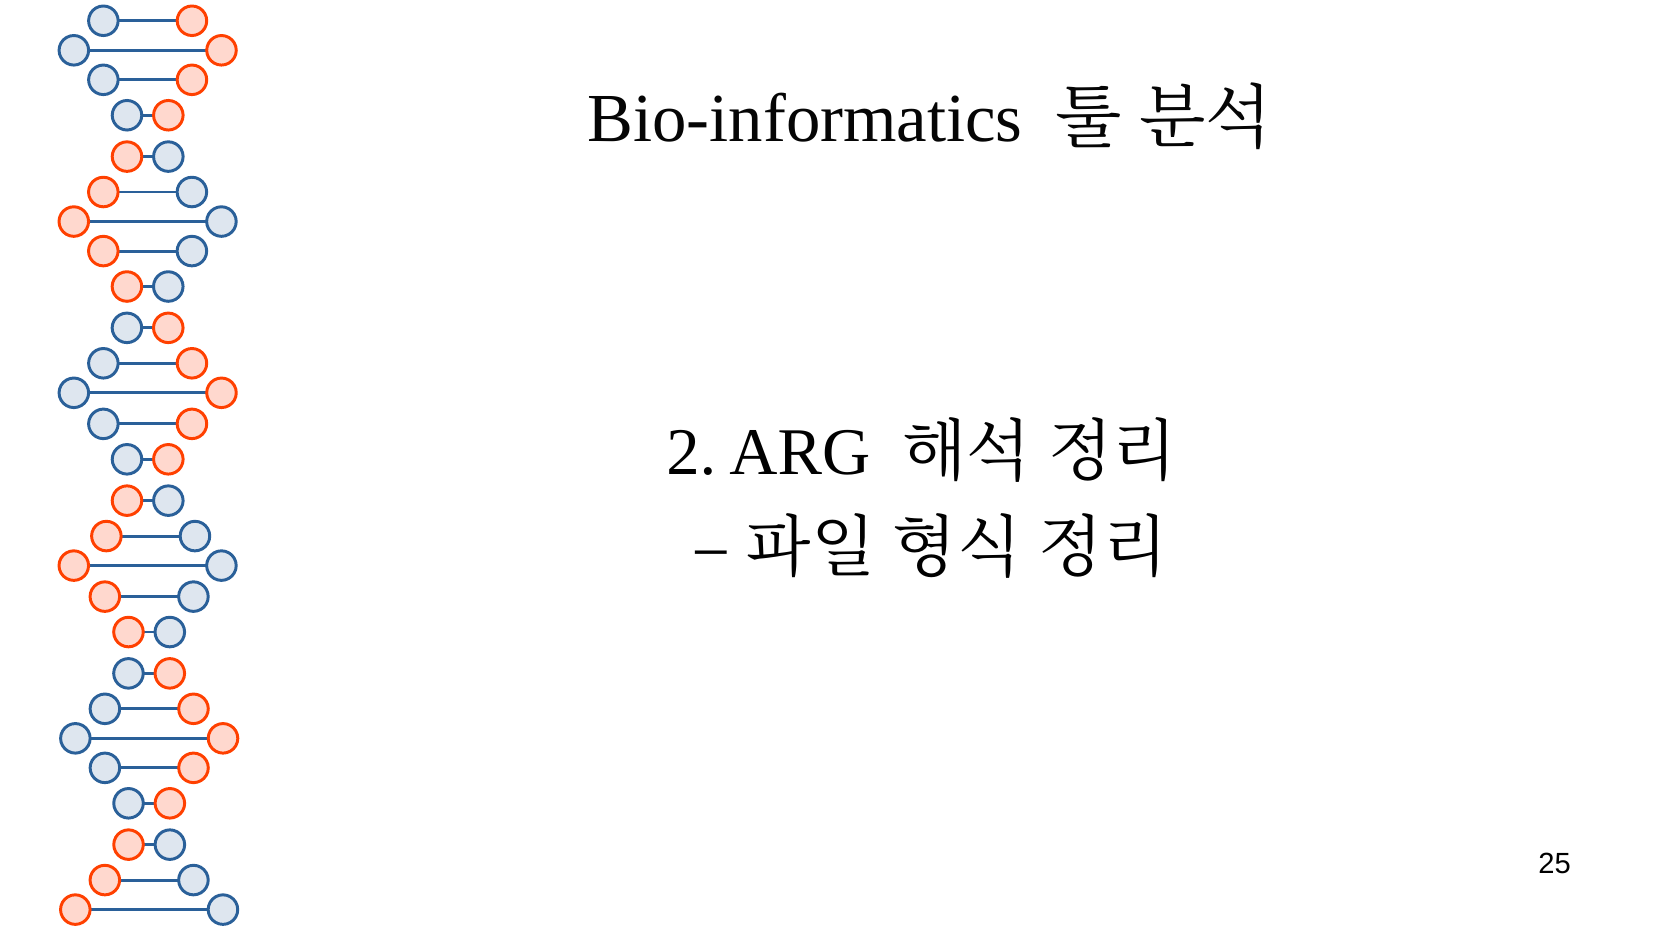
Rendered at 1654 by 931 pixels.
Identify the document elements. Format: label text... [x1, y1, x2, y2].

subtitle 2. ARG 해석 정리 – 파일 형식 정리 [265, 224, 1595, 764]
title Bio-informatics 툴 분석 [265, 35, 1595, 189]
